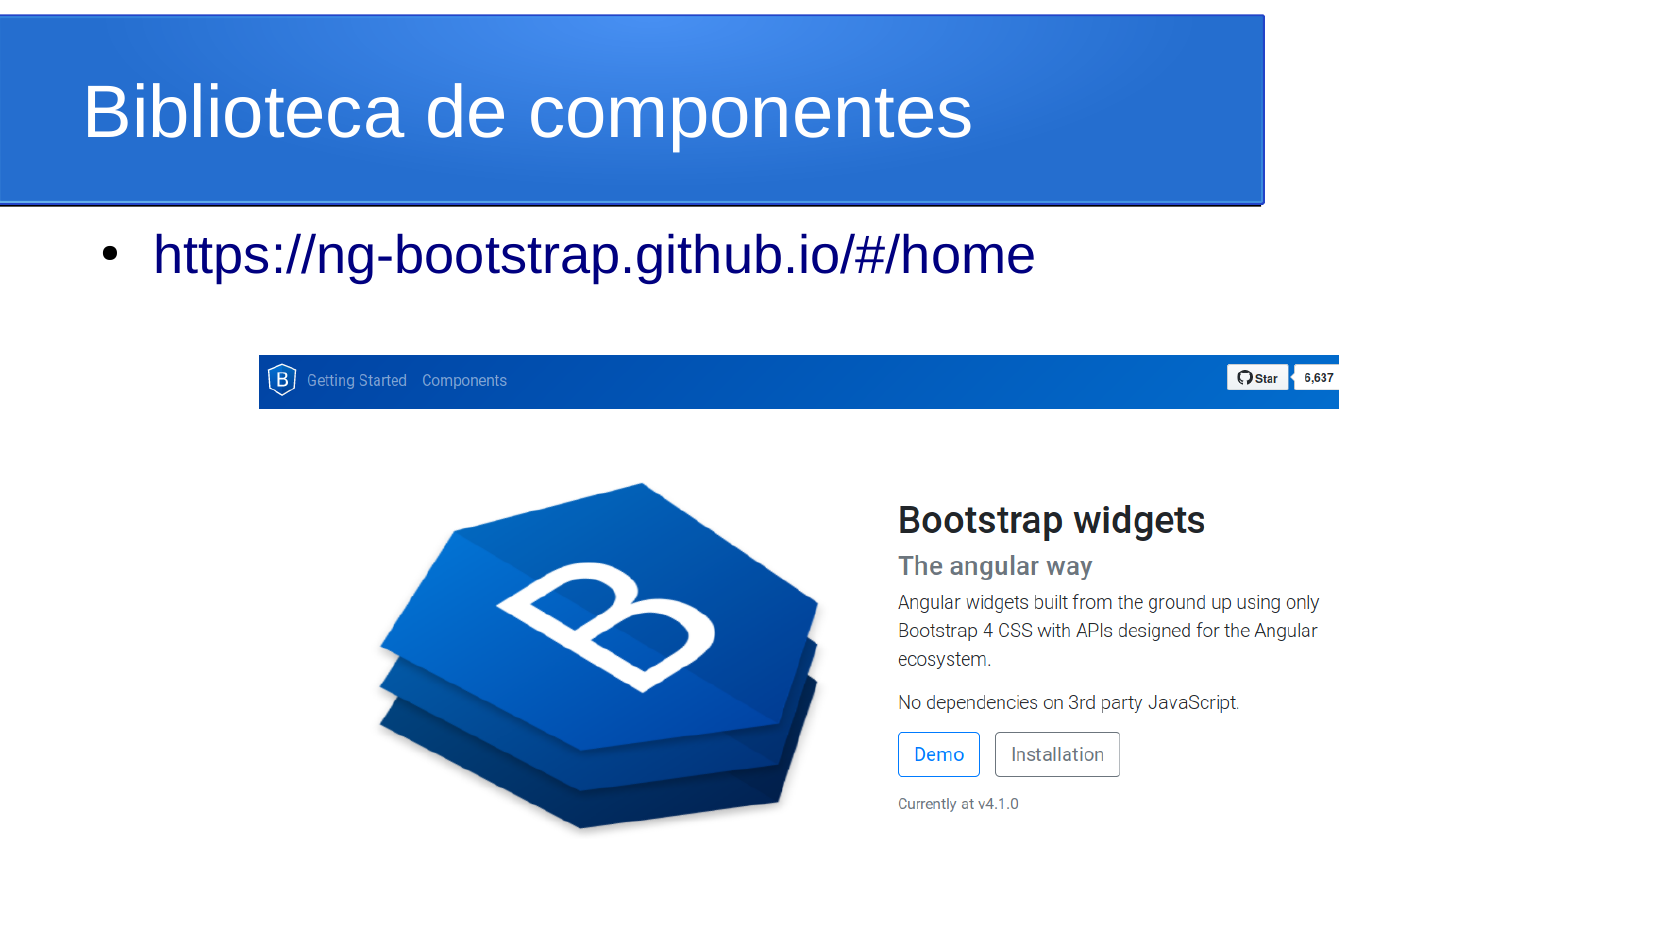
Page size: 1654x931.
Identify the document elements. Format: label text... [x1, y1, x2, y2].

list https://ng-bootstrap.github.io/#/home [82, 224, 1571, 764]
picture [259, 355, 1339, 839]
title Biblioteca de componentes [82, 35, 1235, 189]
